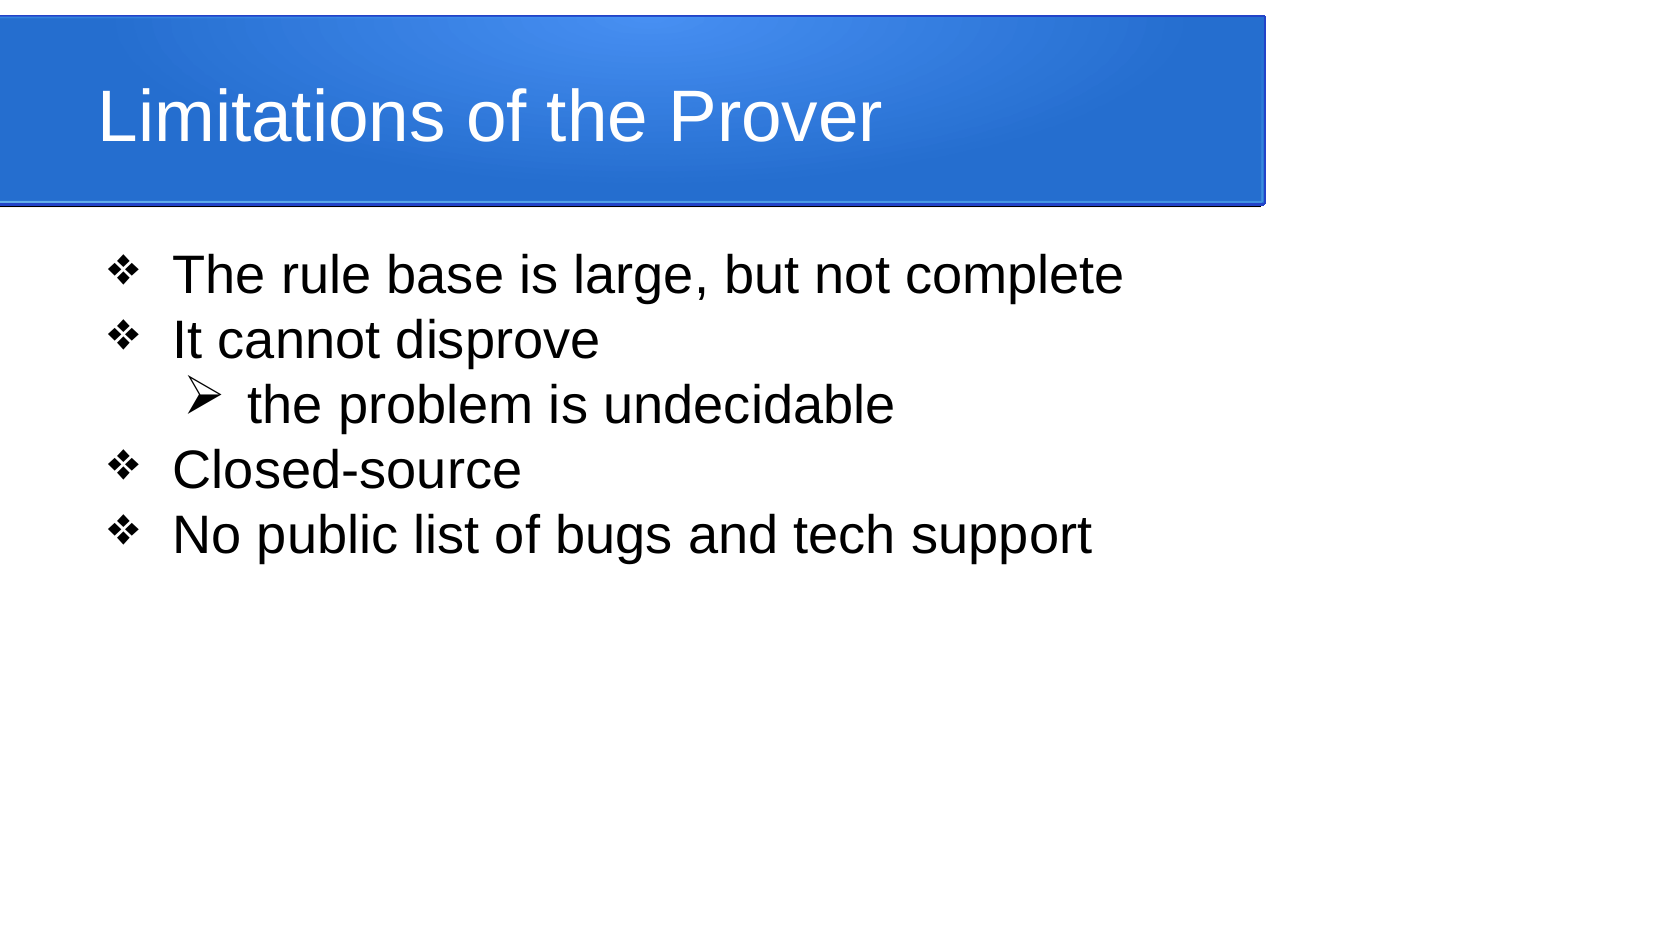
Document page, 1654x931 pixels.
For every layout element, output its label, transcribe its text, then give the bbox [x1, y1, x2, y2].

picture [0, 13, 1269, 211]
list The rule base is large, but not complete It cannot disprove the problem is undecidable Closed-source No public list of bugs and tech support [82, 224, 1571, 764]
title Limitations of the Prover [82, 35, 1235, 189]
